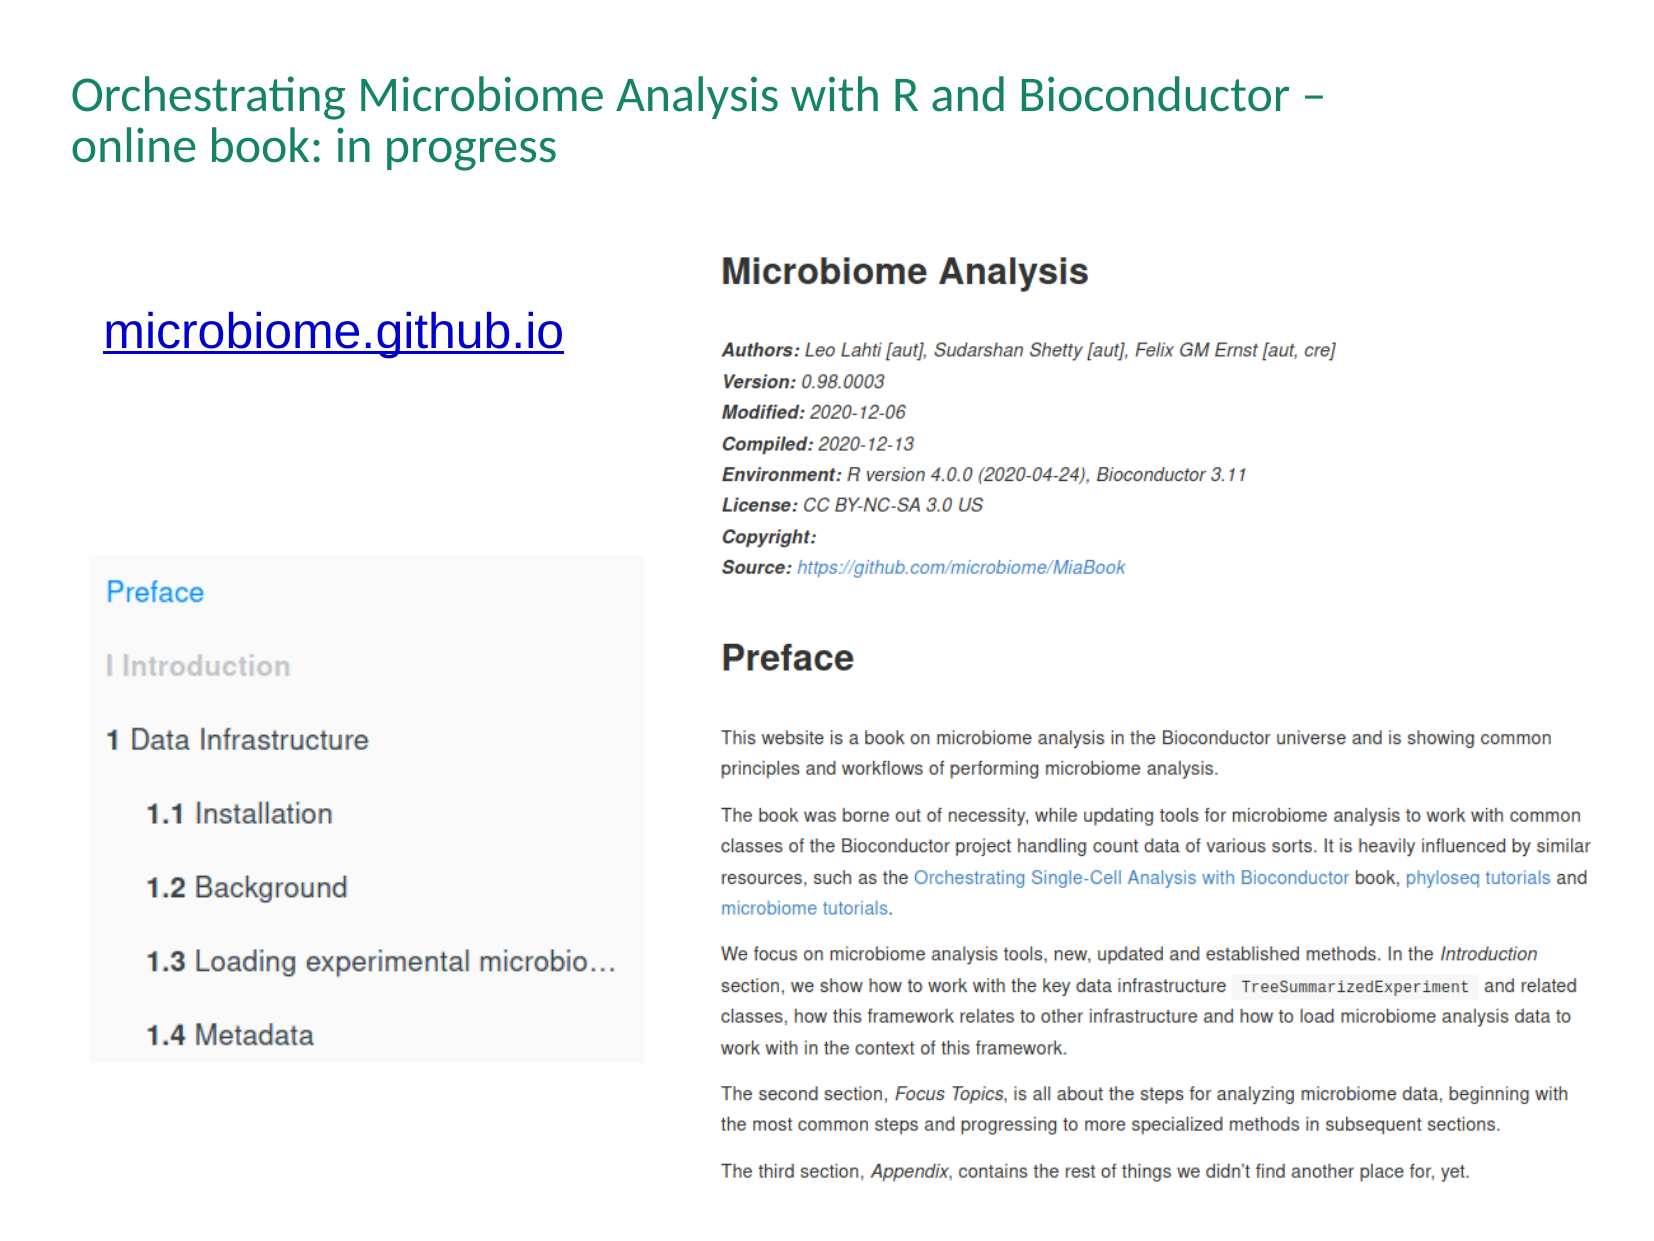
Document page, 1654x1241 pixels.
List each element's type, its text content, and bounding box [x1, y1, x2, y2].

title Orchestrating Microbiome Analysis with R and Bioconductor – online book: in progress [70, 36, 1613, 213]
picture [687, 243, 1618, 1196]
text_box microbiome.github.io [88, 295, 596, 394]
picture [89, 555, 644, 1063]
